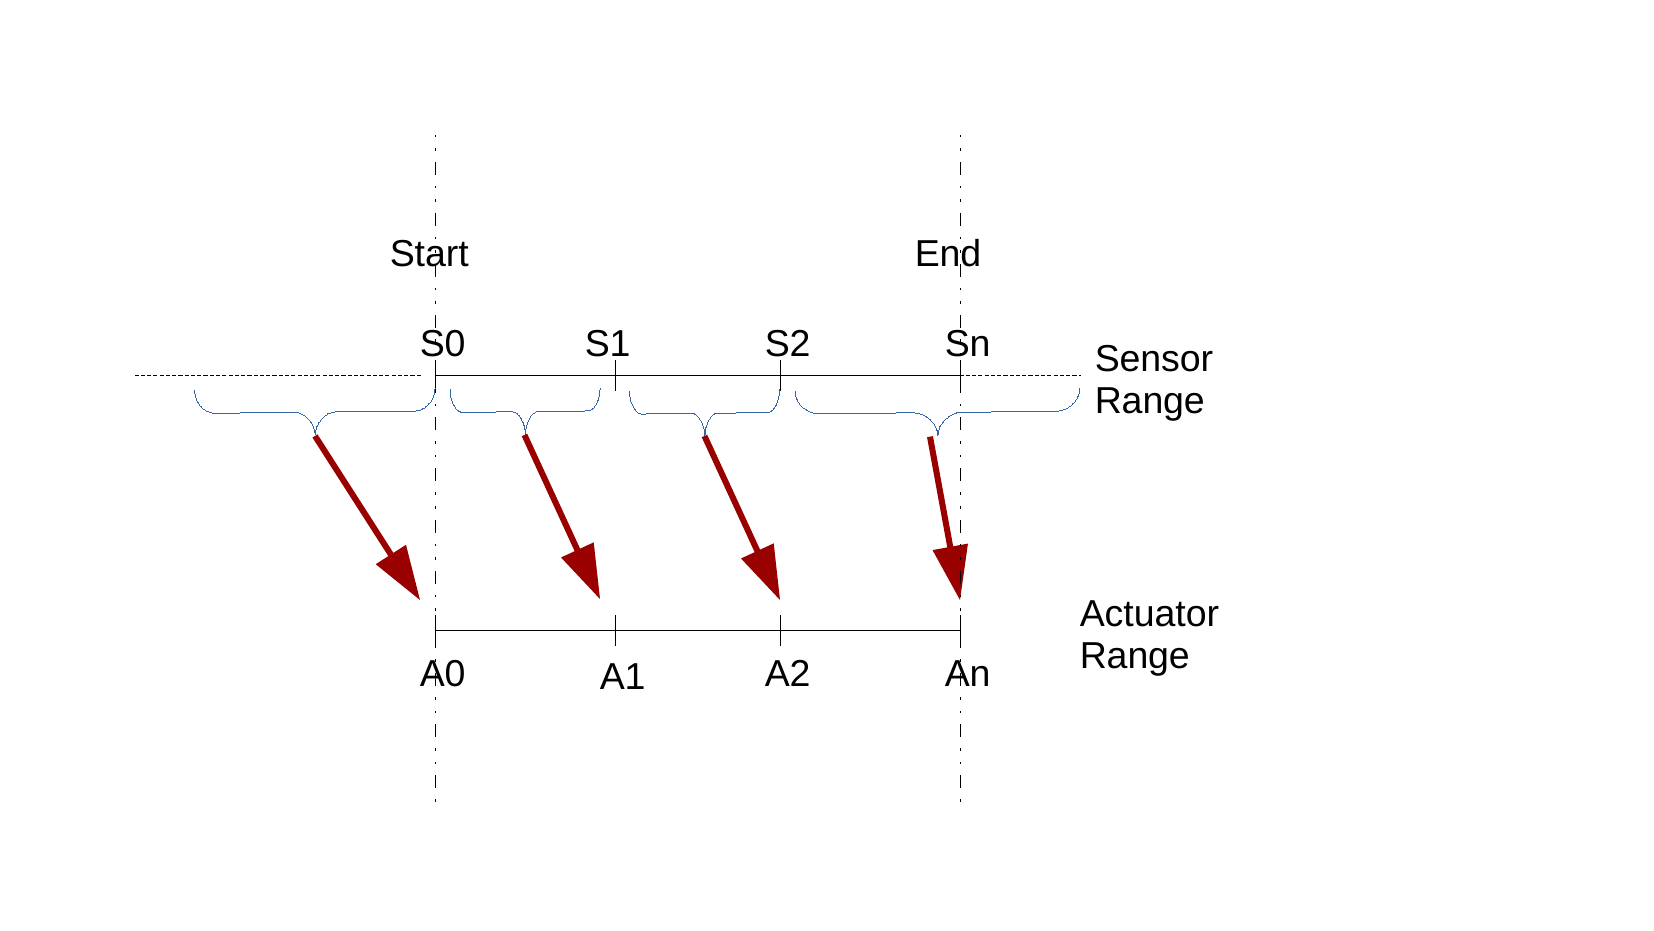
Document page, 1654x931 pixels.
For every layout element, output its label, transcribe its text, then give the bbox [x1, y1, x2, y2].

text_box Actuator Range [1065, 585, 1276, 684]
text_box An [930, 645, 1066, 702]
text_box S2 [750, 315, 930, 372]
text_box A0 [405, 645, 541, 702]
text_box S1 [570, 315, 750, 372]
text_box End [900, 225, 1021, 282]
text_box A1 [585, 648, 721, 706]
text_box Start [375, 225, 496, 282]
text_box Sensor Range [1080, 330, 1291, 429]
text_box A2 [750, 645, 886, 702]
text_box Sn [930, 315, 1111, 372]
text_box S0 [405, 315, 570, 372]
